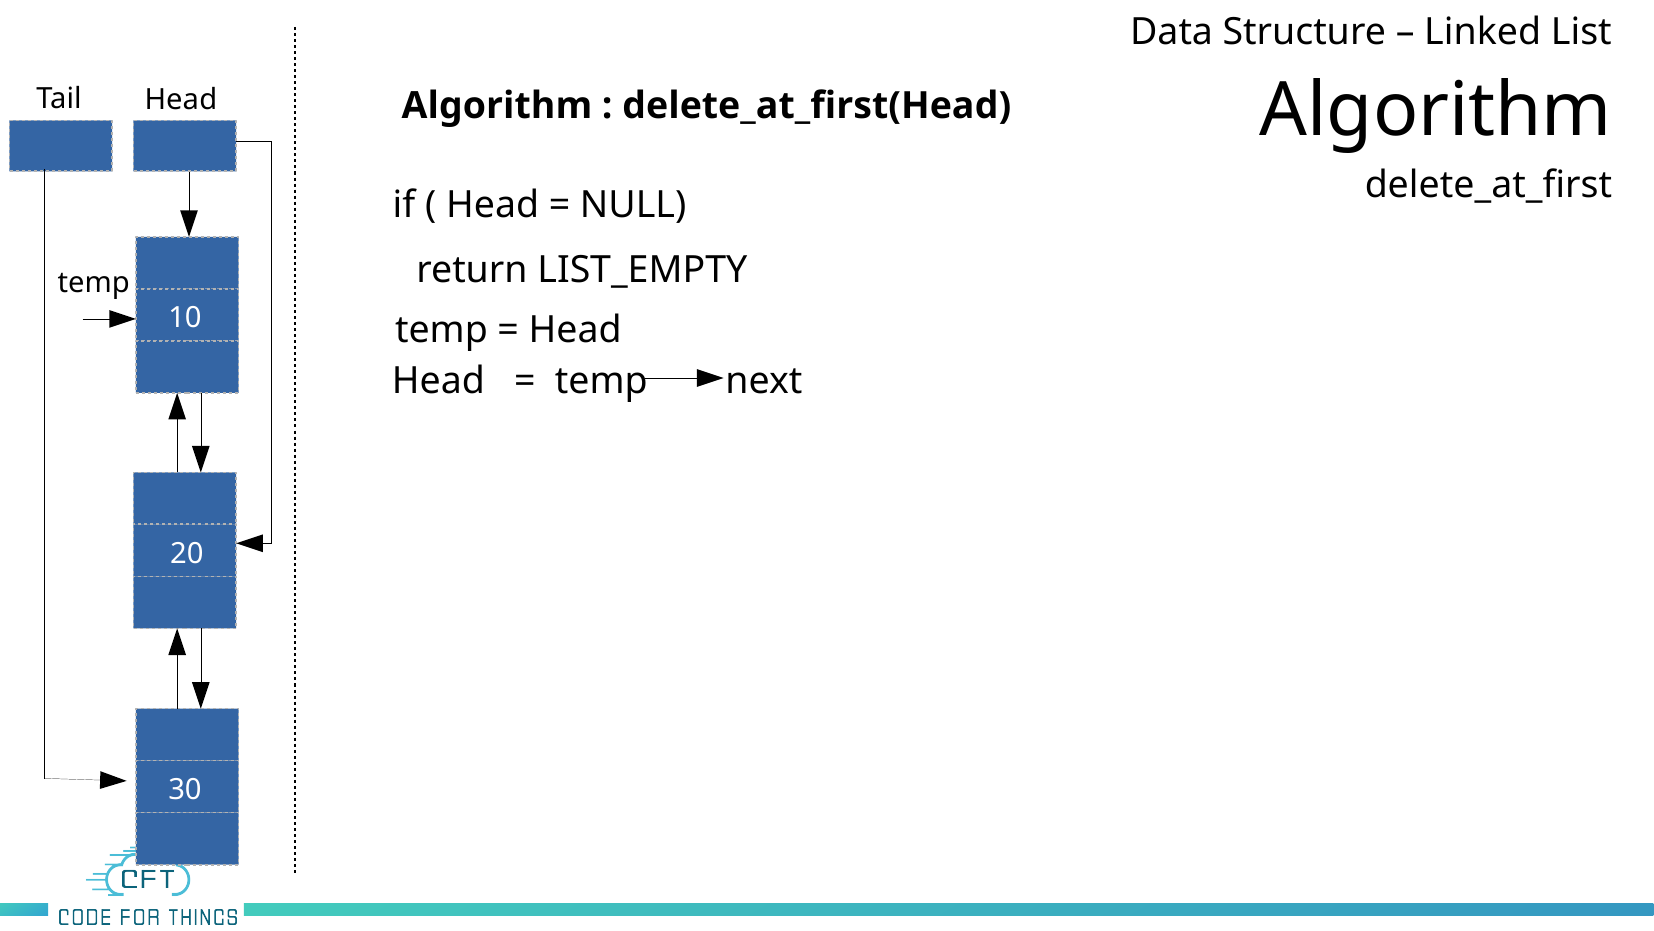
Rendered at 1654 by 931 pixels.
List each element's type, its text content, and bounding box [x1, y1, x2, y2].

text_box Head = temp next [377, 346, 945, 406]
text_box 30 [153, 760, 221, 816]
text_box 20 [155, 524, 223, 580]
text_box if ( Head = NULL) [377, 170, 839, 229]
text_box [135, 708, 239, 865]
title Data Structure – Linked List Algorithm delete_at_first [1093, 0, 1613, 216]
text_box return LIST_EMPTY [401, 235, 804, 295]
text_box [135, 236, 239, 393]
text_box [133, 472, 237, 629]
text_box [9, 120, 113, 172]
text_box Head [129, 70, 241, 126]
text_box temp [42, 253, 154, 309]
text_box 10 [153, 288, 221, 344]
text_box Algorithm : delete_at_first(Head) [386, 70, 1158, 173]
text_box temp = Head [370, 295, 875, 362]
text_box [133, 126, 237, 172]
text_box Tail [21, 69, 119, 125]
picture [59, 846, 237, 925]
